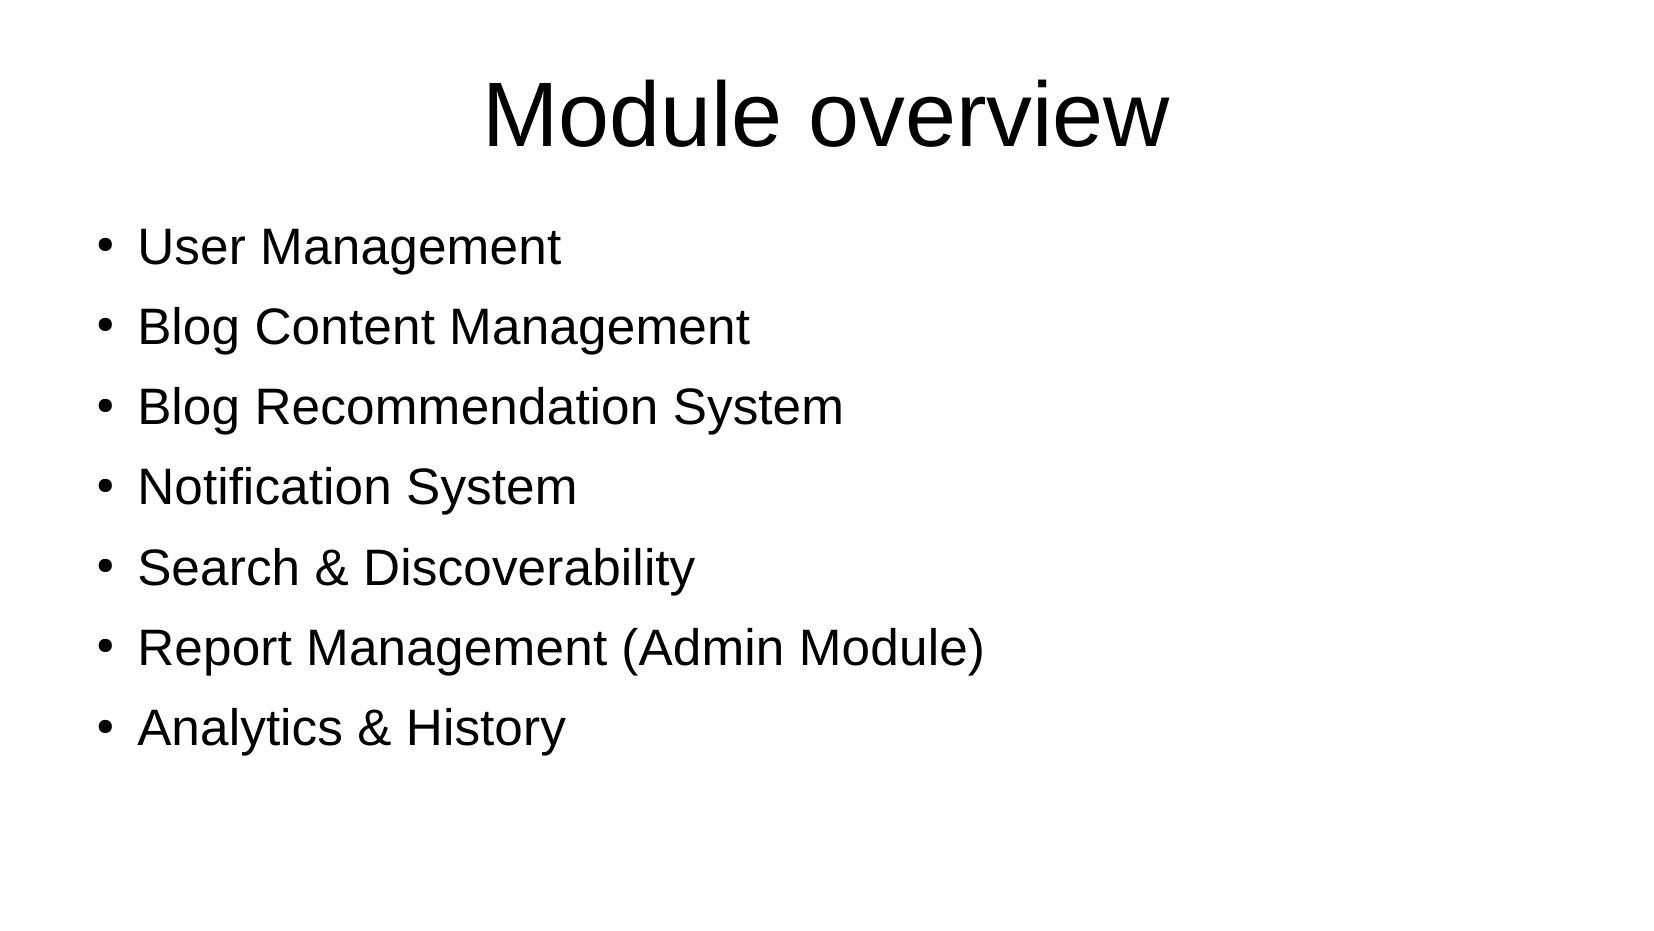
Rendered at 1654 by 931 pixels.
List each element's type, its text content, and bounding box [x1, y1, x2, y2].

list User Management Blog Content Management Blog Recommendation System Notification System Search & Discoverability Report Management (Admin Module) Analytics & History [82, 217, 1571, 758]
title Module overview [82, 37, 1571, 193]
